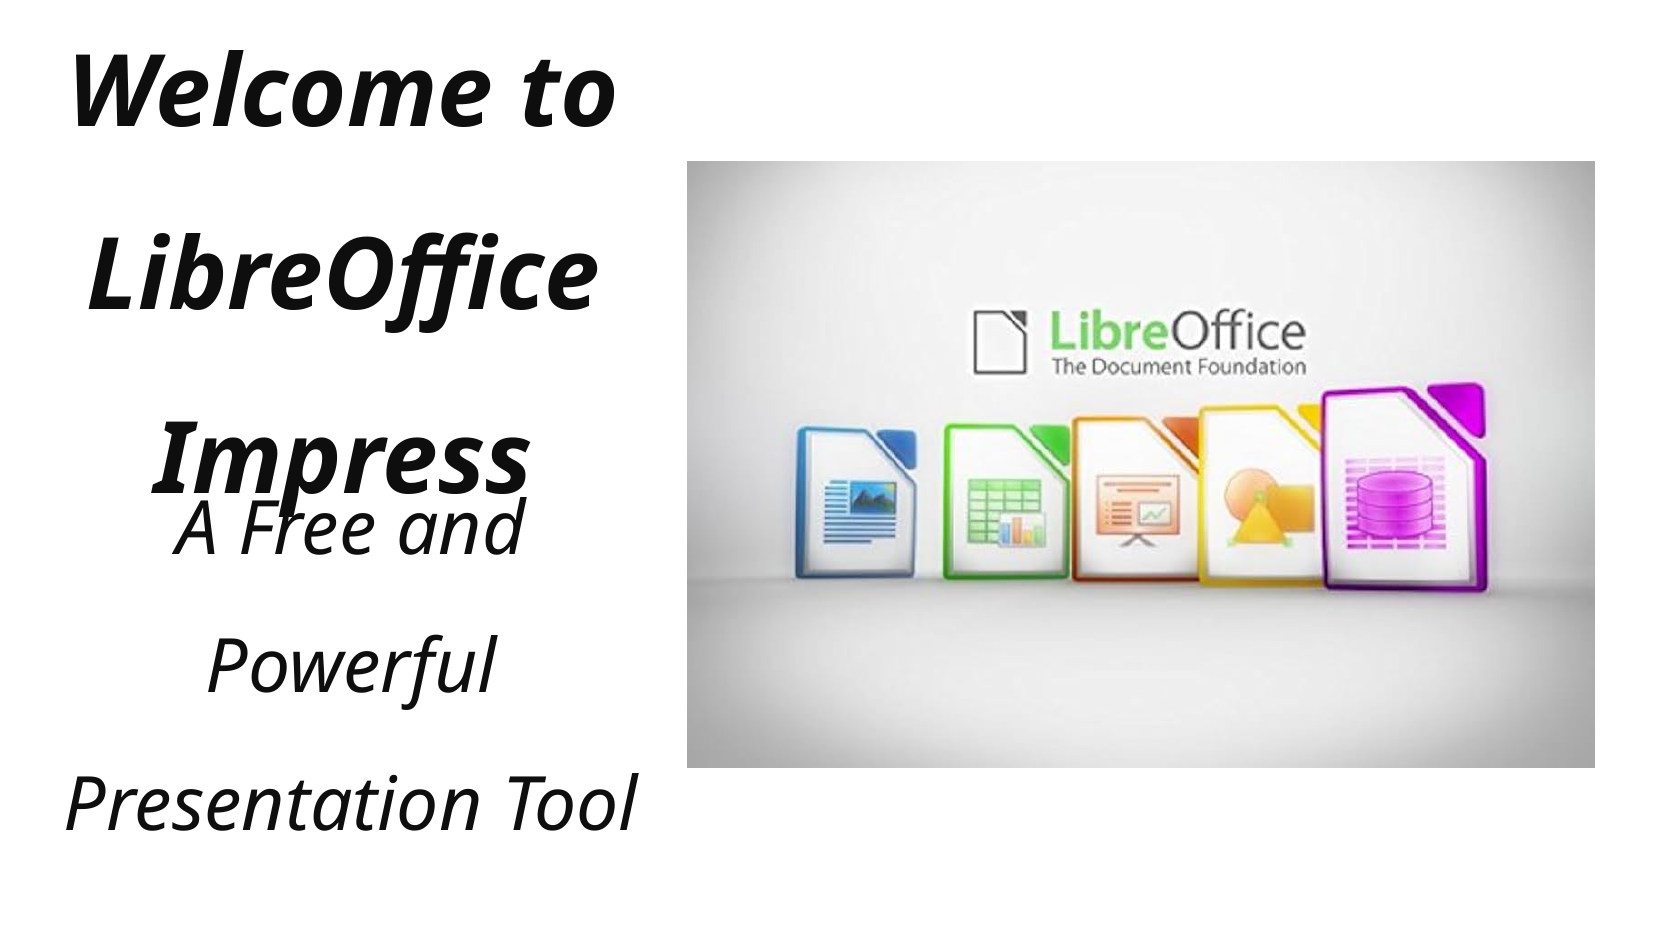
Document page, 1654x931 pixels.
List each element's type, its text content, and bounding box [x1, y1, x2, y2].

subtitle A Free and Powerful Presentation Tool [23, 375, 680, 916]
title Welcome to LibreOffice Impress [0, 20, 688, 474]
picture [687, 161, 1595, 768]
